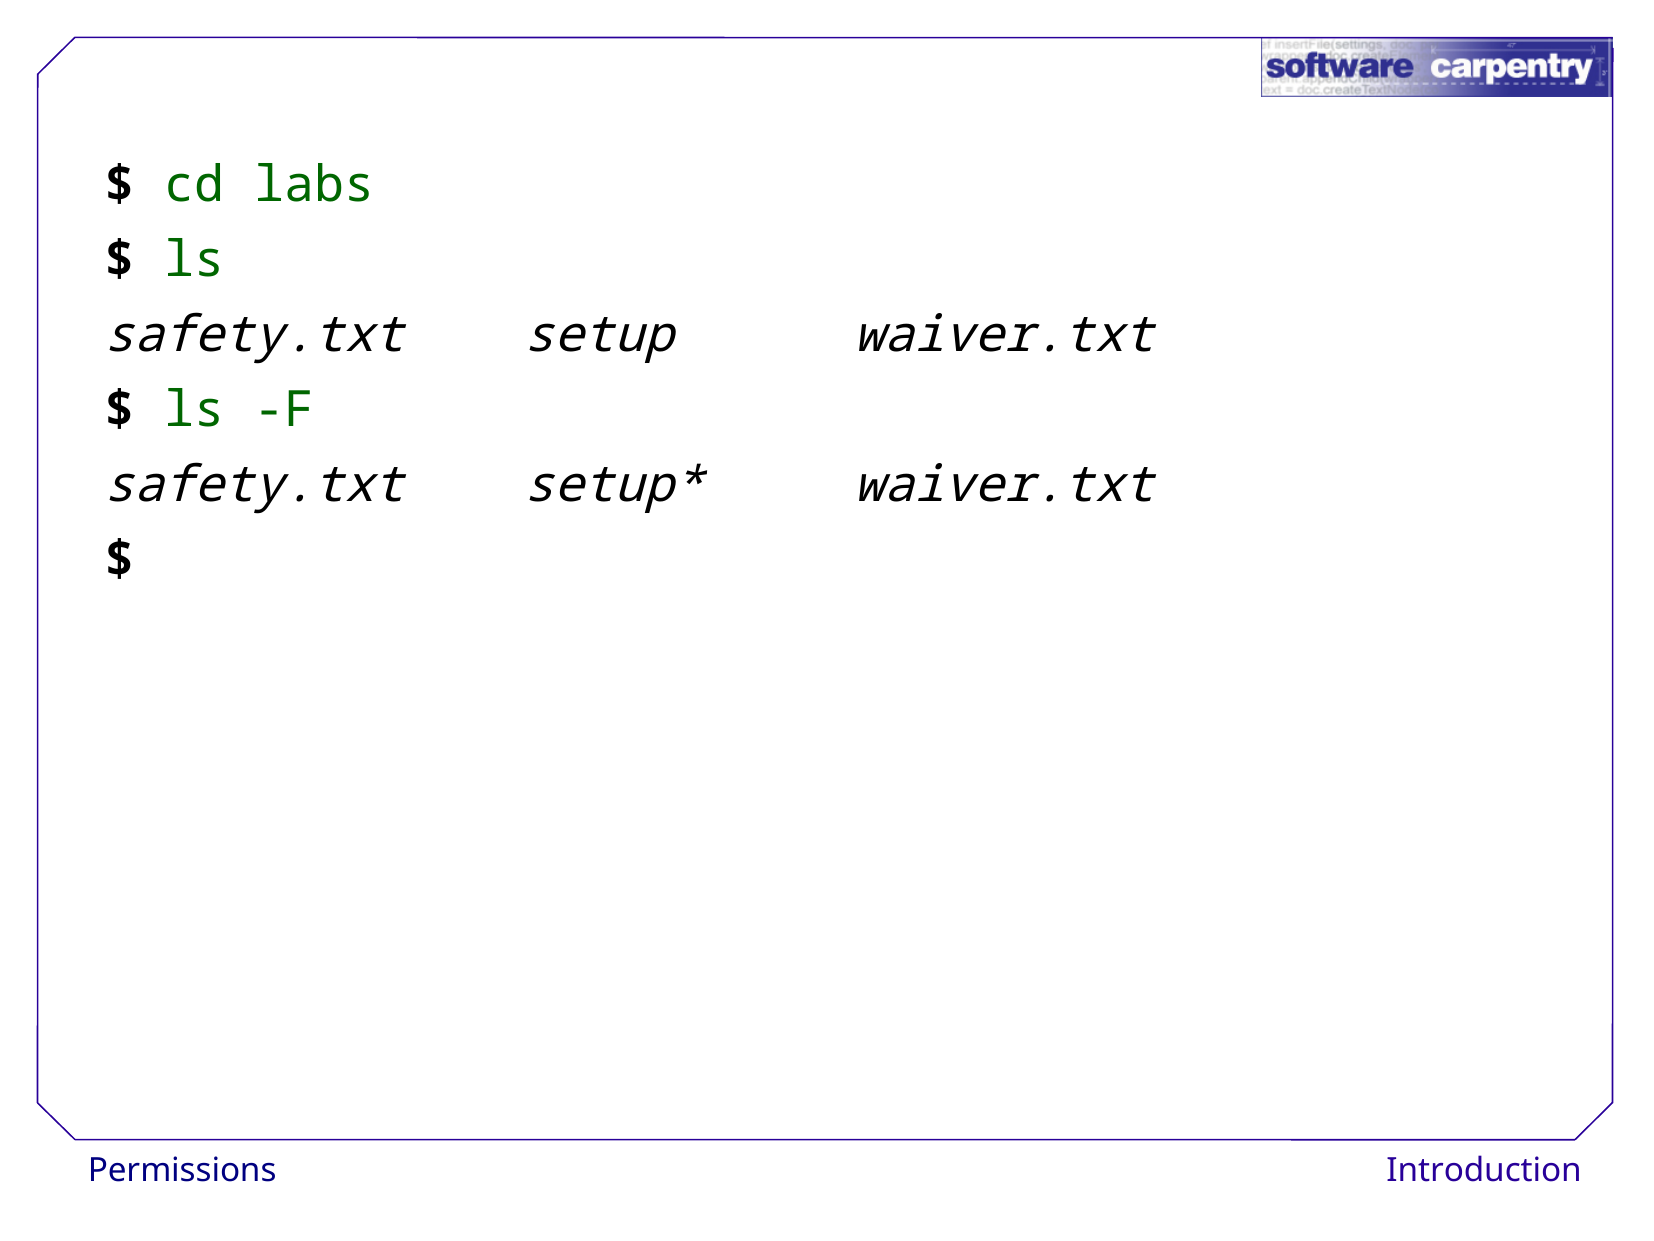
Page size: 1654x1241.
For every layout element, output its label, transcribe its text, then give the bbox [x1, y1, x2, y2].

picture [1261, 39, 1613, 97]
text_box $ cd labs $ ls safety.txt setup waiver.txt $ ls -F safety.txt setup* waiver.txt $ [89, 128, 1512, 1131]
